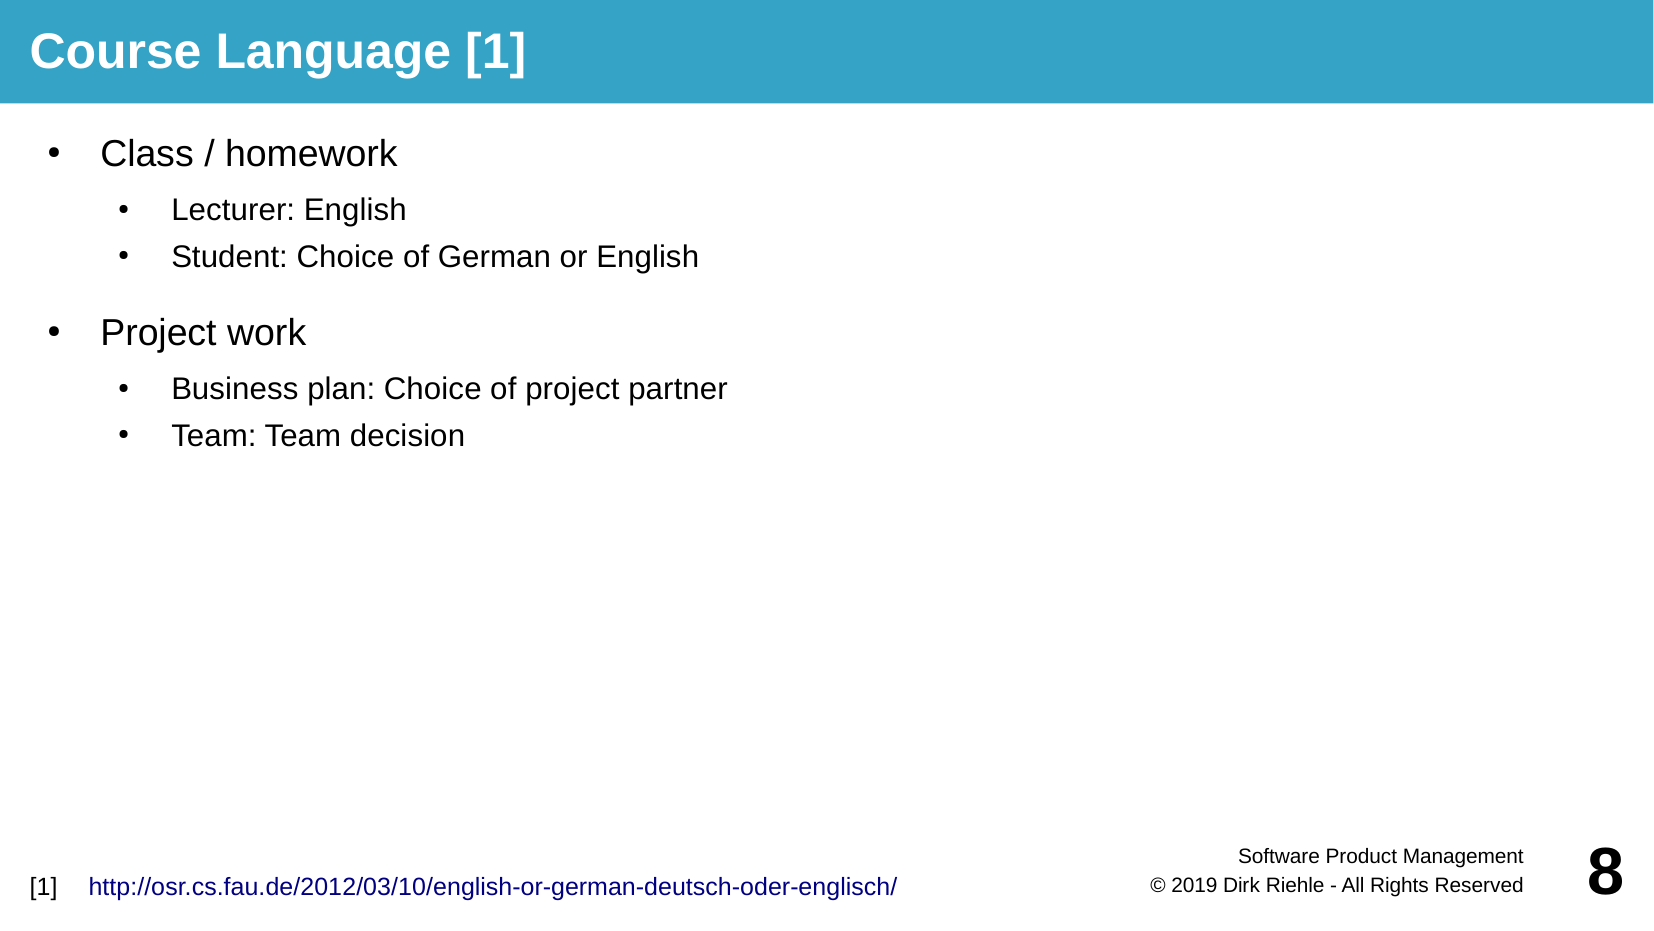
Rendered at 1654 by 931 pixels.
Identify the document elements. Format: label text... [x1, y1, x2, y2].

list Class / homework Lecturer: English Student: Choice of German or English Project work Business plan: Choice of project partner Team: Team decision [29, 132, 1625, 813]
text_box [1] http://osr.cs.fau.de/2012/03/10/english-or-german-deutsch-oder-englisch/ [0, 693, 1565, 931]
title Course Language [1] [0, 0, 1654, 104]
